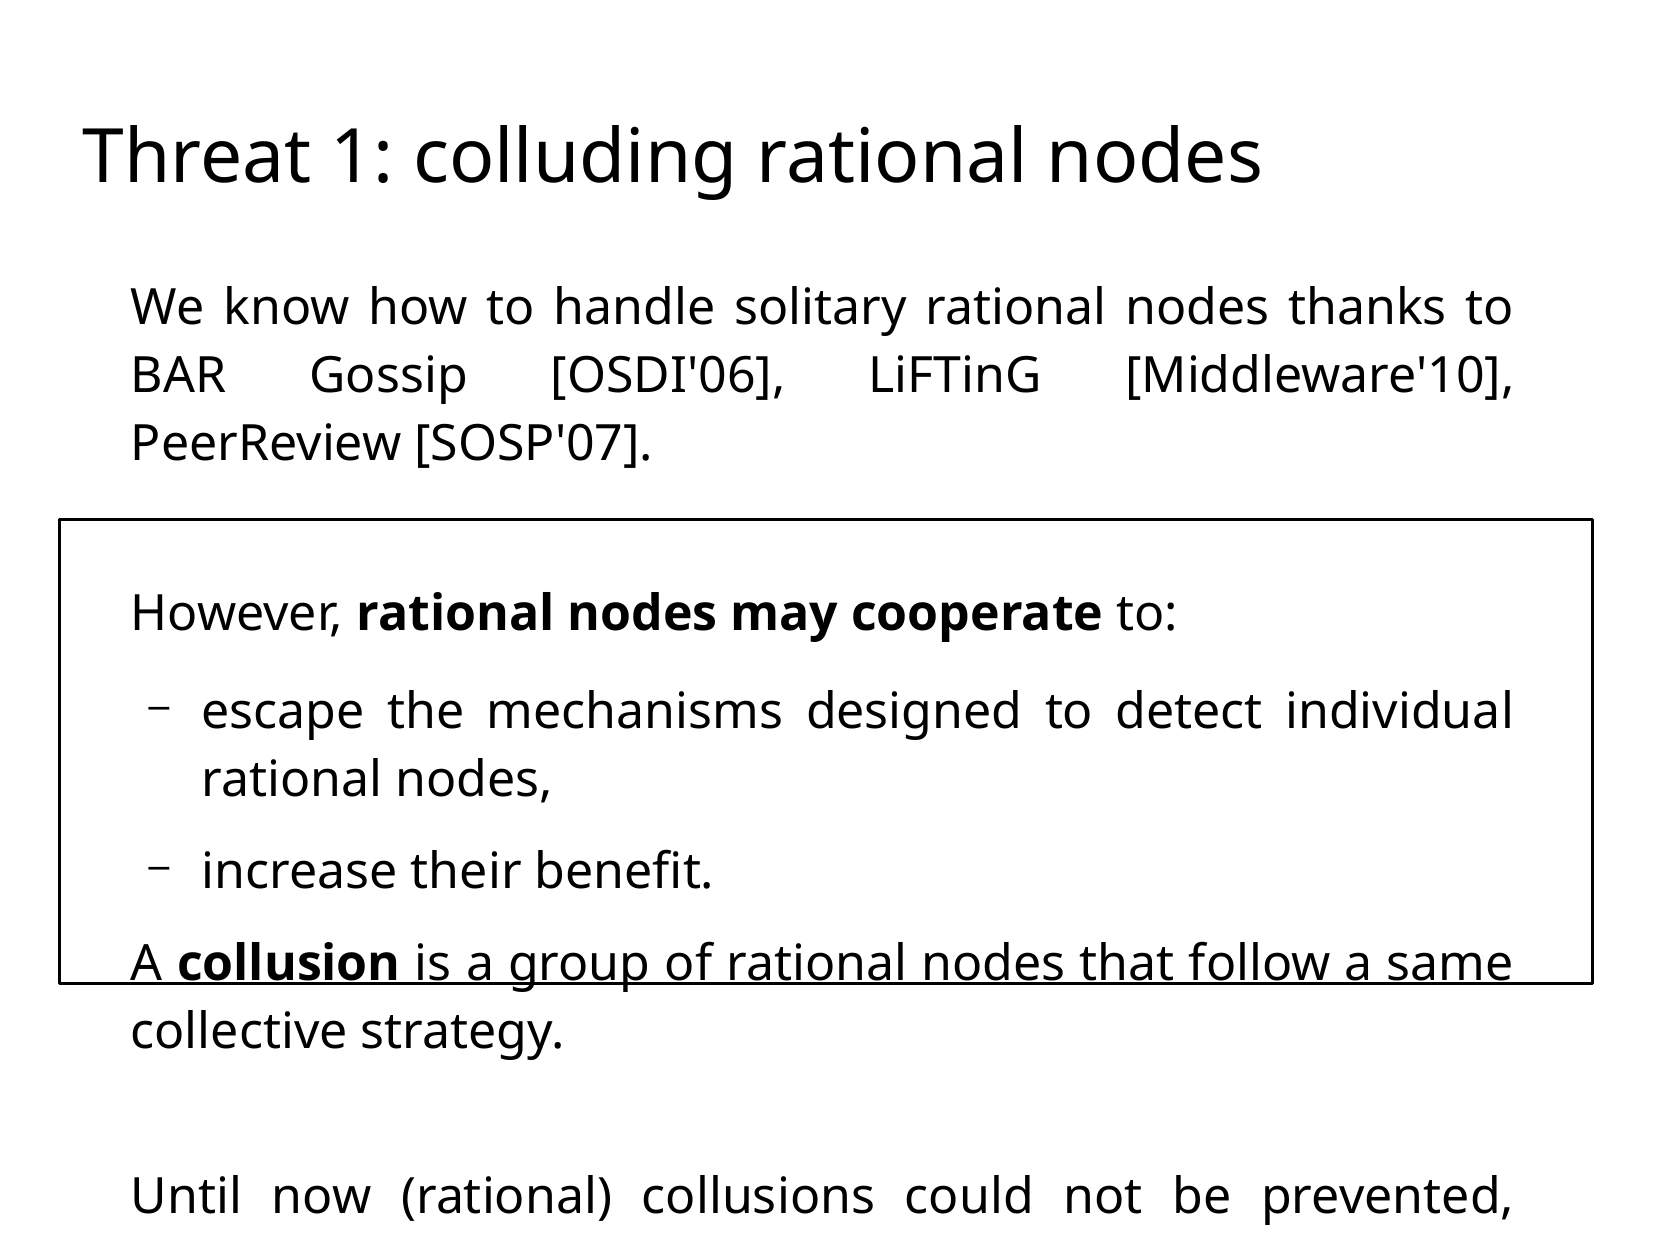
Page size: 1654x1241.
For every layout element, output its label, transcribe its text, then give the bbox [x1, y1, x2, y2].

text_box [1516, 519, 1593, 984]
list We know how to handle solitary rational nodes thanks to BAR Gossip [OSDI'06], LiFTinG [Middleware'10], PeerReview [SOSP'07]. However, rational nodes may cooperate to: escape the mechanisms designed to detect individual rational nodes, increase their benefit. A collusion is a group of rational nodes that follow a same collective strategy. Until now (rational) collusions could not be prevented, although they have been observed (e.g., in Maze [L. Qiao et al., 2007]). AcTinG is the first solution for this problem. [59, 270, 1516, 1176]
title Threat 1: colluding rational nodes [82, 49, 1571, 257]
